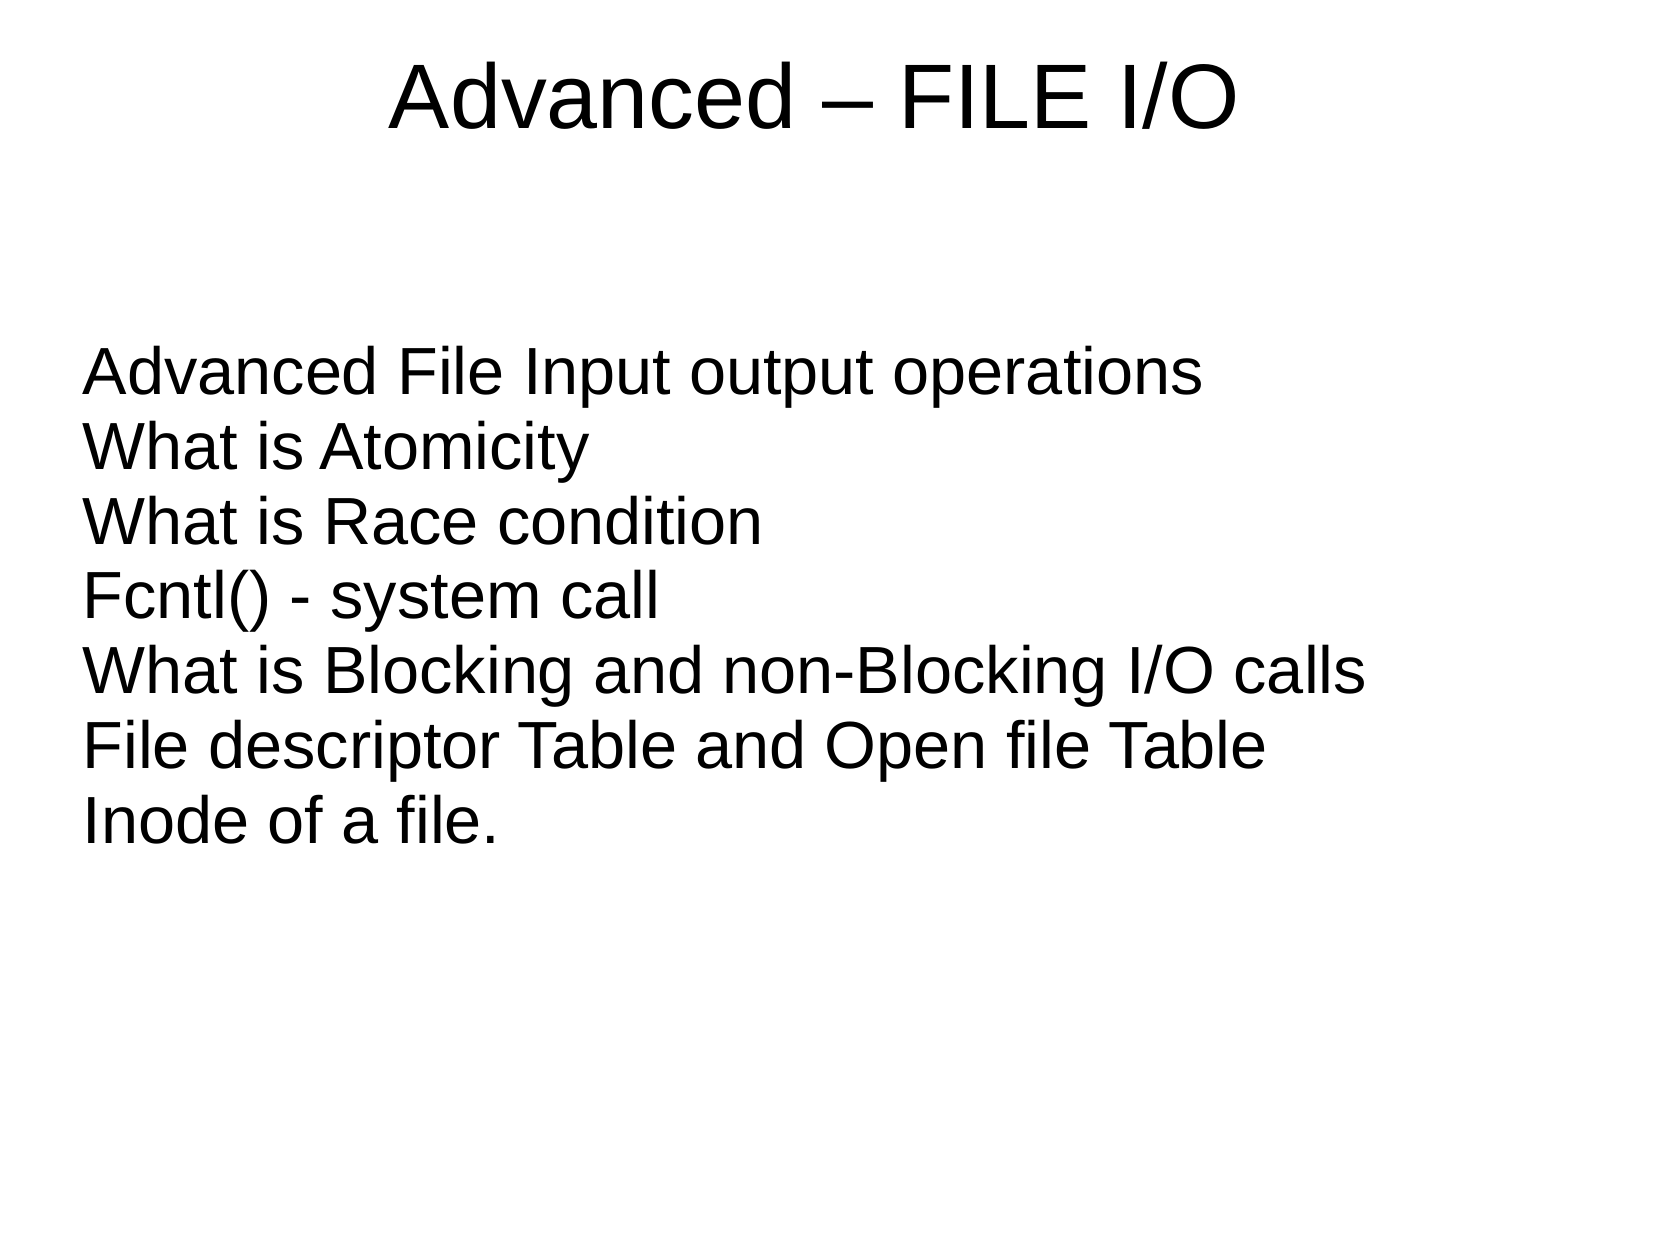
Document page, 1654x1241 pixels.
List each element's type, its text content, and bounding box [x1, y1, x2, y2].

title Advanced – FILE I/O [70, 0, 1559, 201]
subtitle Advanced File Input output operations What is Atomicity What is Race condition Fcntl() - system call What is Blocking and non-Blocking I/O calls File descriptor Table and Open file Table Inode of a file. [82, 236, 1571, 956]
